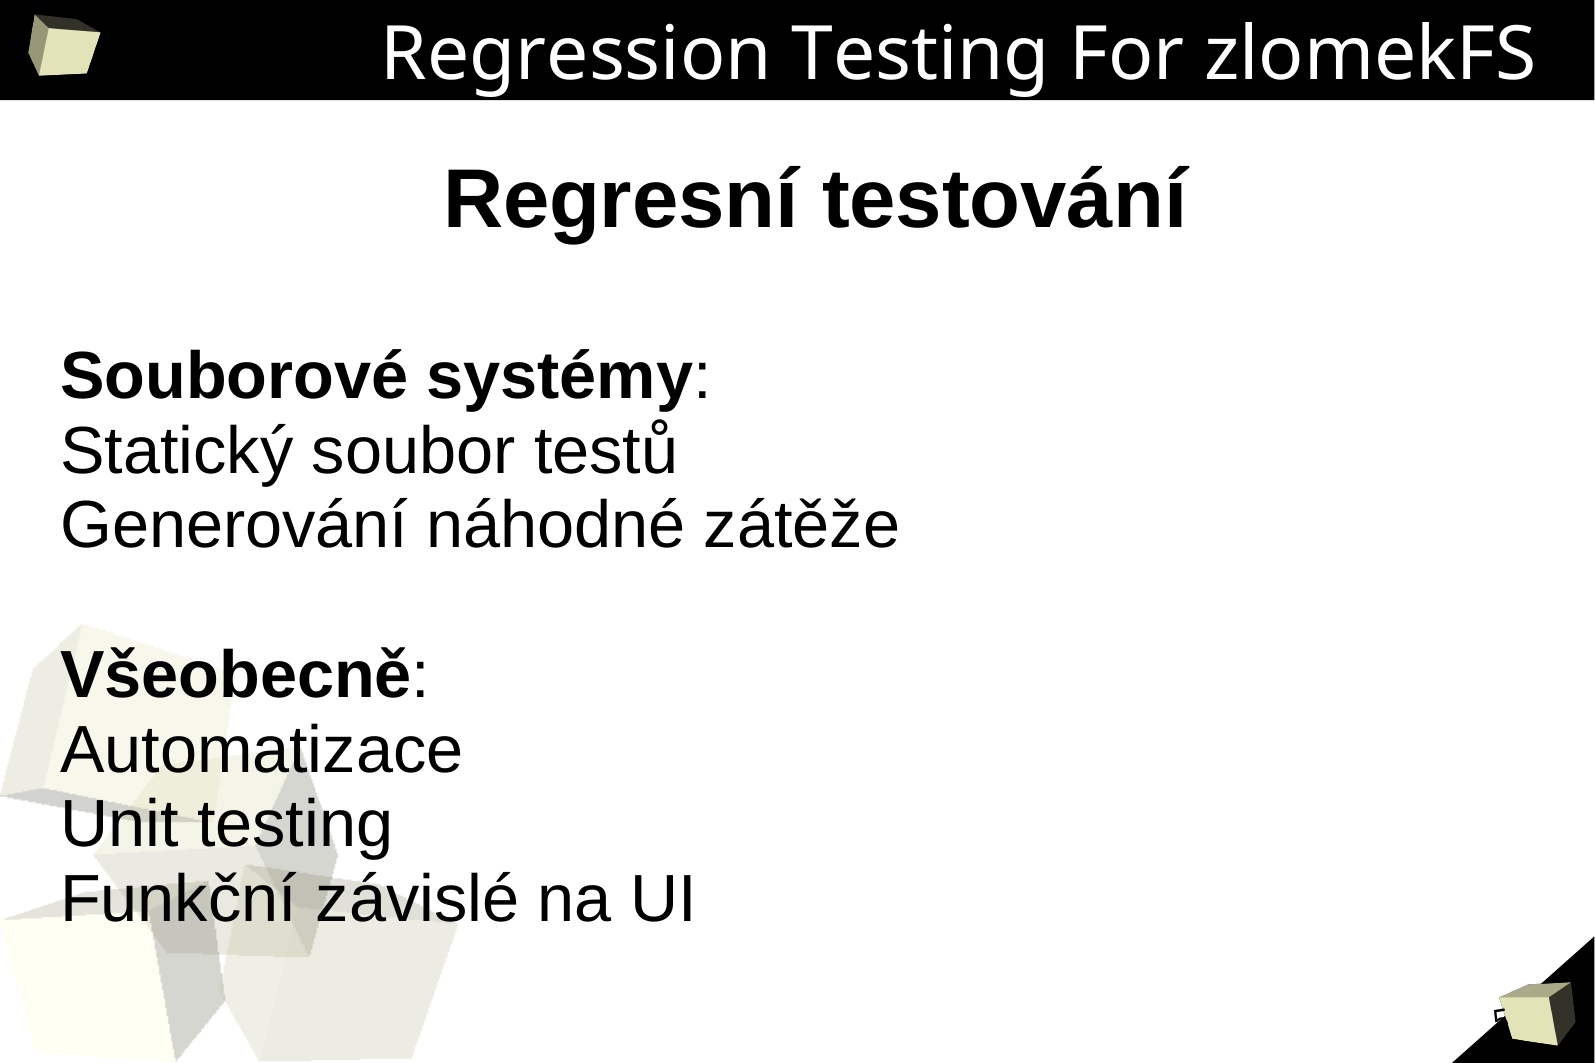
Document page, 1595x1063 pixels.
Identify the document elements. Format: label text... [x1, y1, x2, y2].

picture [0, 623, 460, 1063]
title Regression Testing For zlomekFS [113, 0, 1538, 104]
list Regresní testování Souborové systémy: Statický soubor testů Generování náhodné zátěže Všeobecně: Automatizace Unit testing Funkční závislé na UI [42, 151, 1554, 1041]
